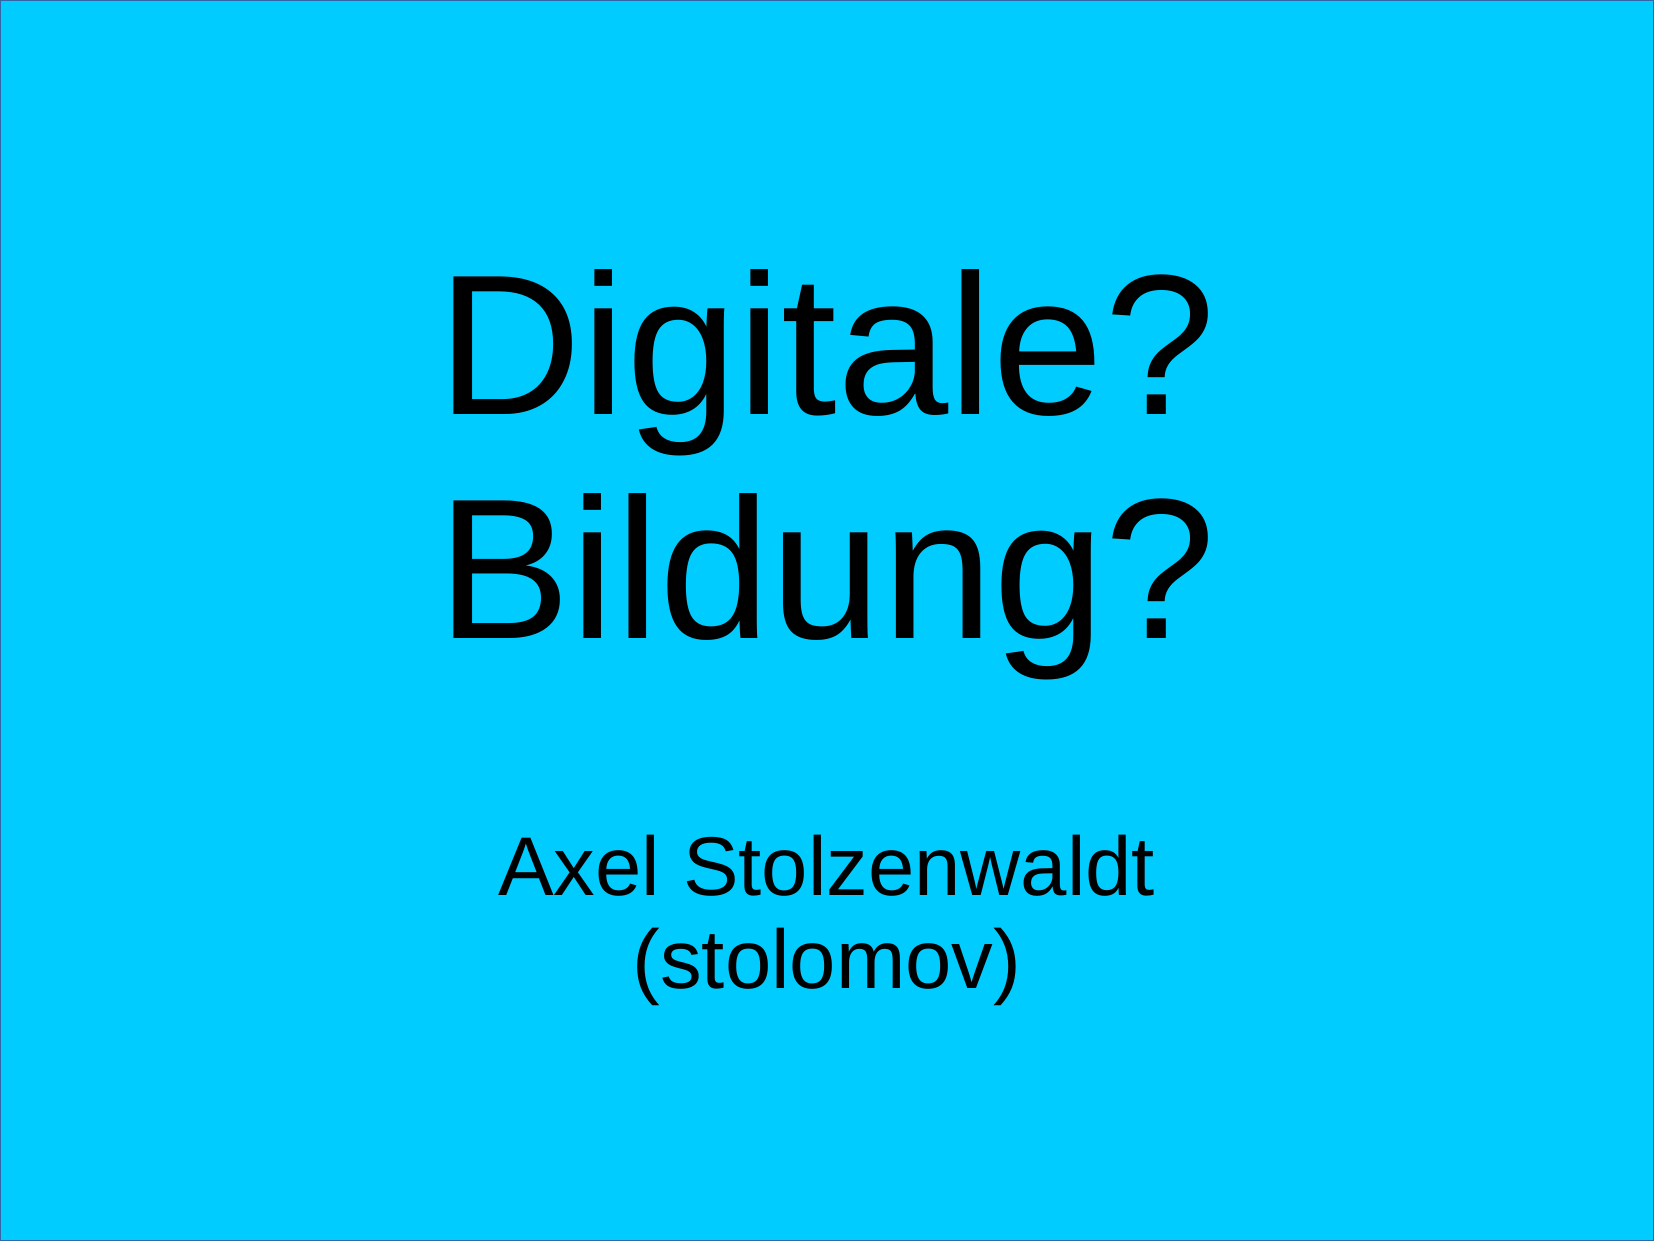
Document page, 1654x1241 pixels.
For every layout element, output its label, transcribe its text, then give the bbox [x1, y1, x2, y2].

text_box Digitale? Bildung? Axel Stolzenwaldt (stolomov) [0, 0, 1654, 1241]
